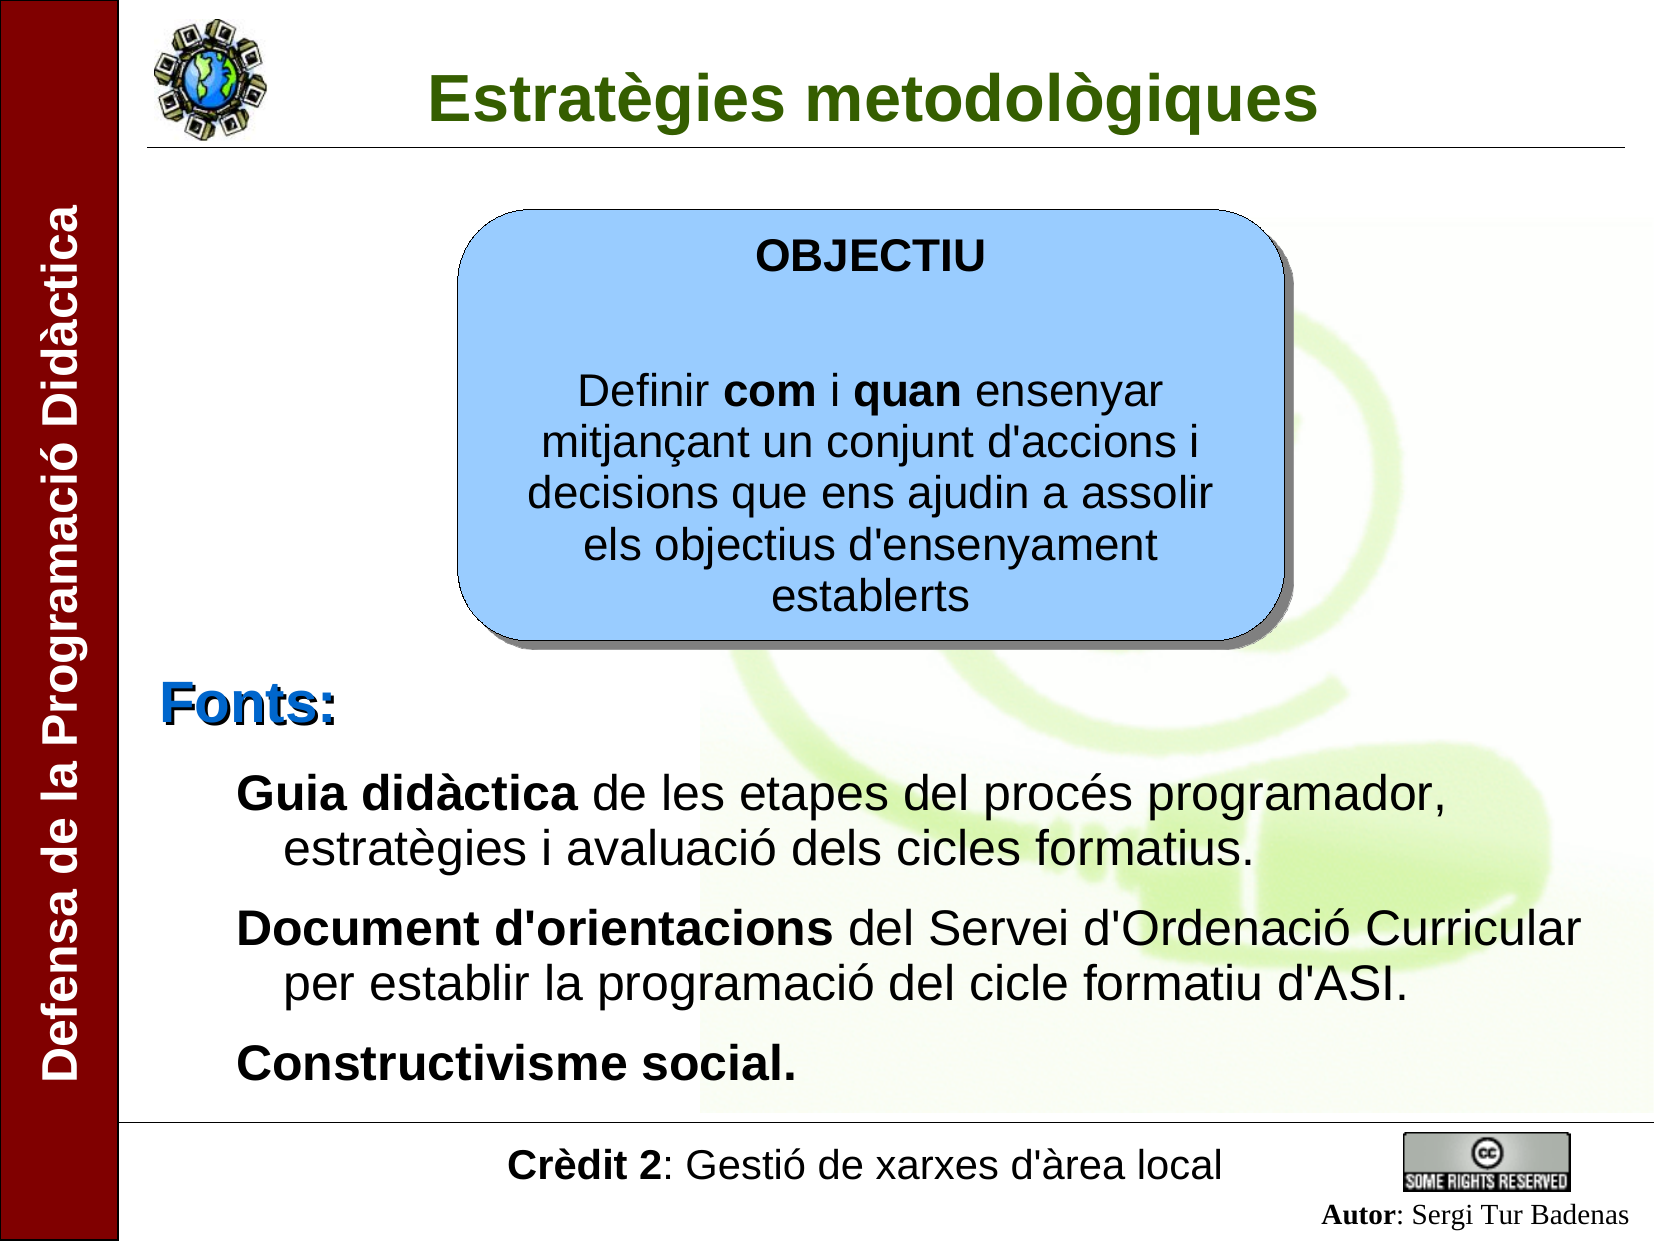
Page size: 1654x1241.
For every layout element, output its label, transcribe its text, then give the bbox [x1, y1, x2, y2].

text_box OBJECTIU Definir com i quan ensenyar mitjançant un conjunt d'accions i decisions que ens ajudin a assolir els objectius d'ensenyament establerts [457, 209, 1285, 641]
picture [154, 19, 268, 49]
list Fonts: Guia didàctica de les etapes del procés programador, estratègies i avaluació dels cicles formatius. Document d'orientacions del Servei d'Ordenació Curricular per establir la programació del cicle formatiu d'ASI. Constructivisme social. [141, 670, 1630, 1091]
picture [1403, 1132, 1571, 1192]
title Estratègies metodològiques [129, 49, 1619, 148]
picture [700, 217, 1654, 1113]
